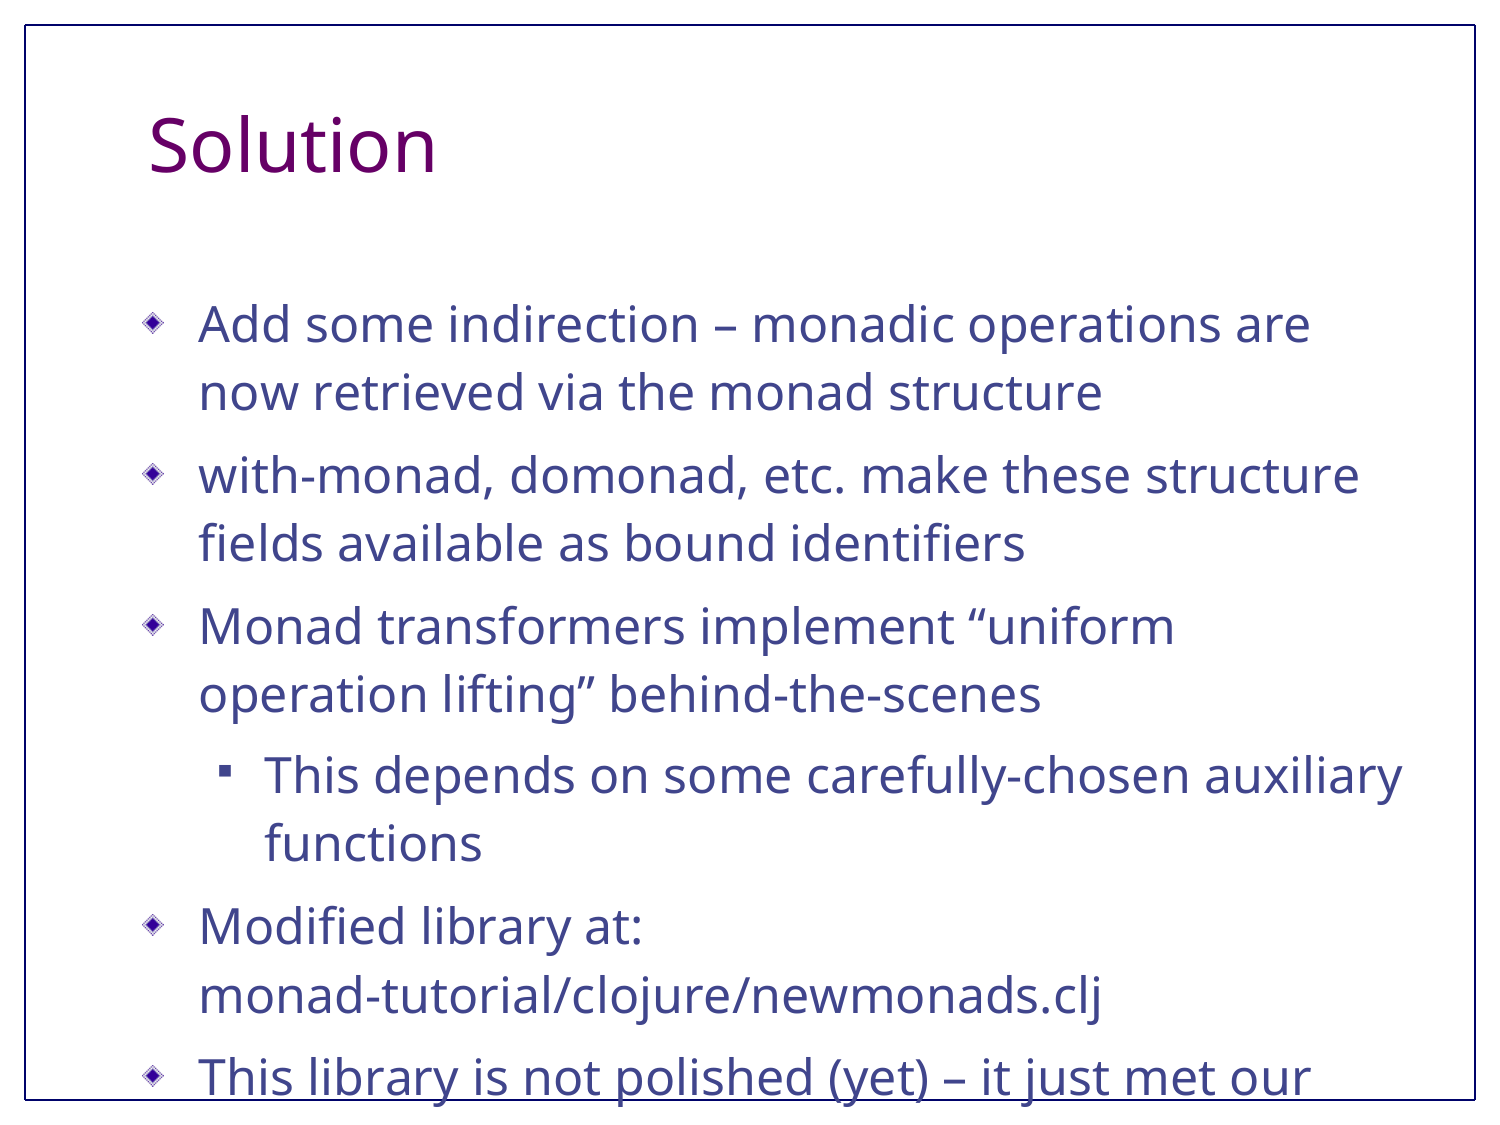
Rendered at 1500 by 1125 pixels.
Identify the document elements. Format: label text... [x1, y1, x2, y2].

list Add some indirection – monadic operations are now retrieved via the monad structure with-monad, domonad, etc. make these structure fields available as bound identifiers Monad transformers implement “uniform operation lifting” behind-the-scenes This depends on some carefully-chosen auxiliary functions Modified library at: monad-tutorial/clojure/newmonads.clj This library is not polished (yet) – it just met our requirements for this tutorial example [142, 289, 1418, 1089]
title Solution [148, 57, 1386, 231]
